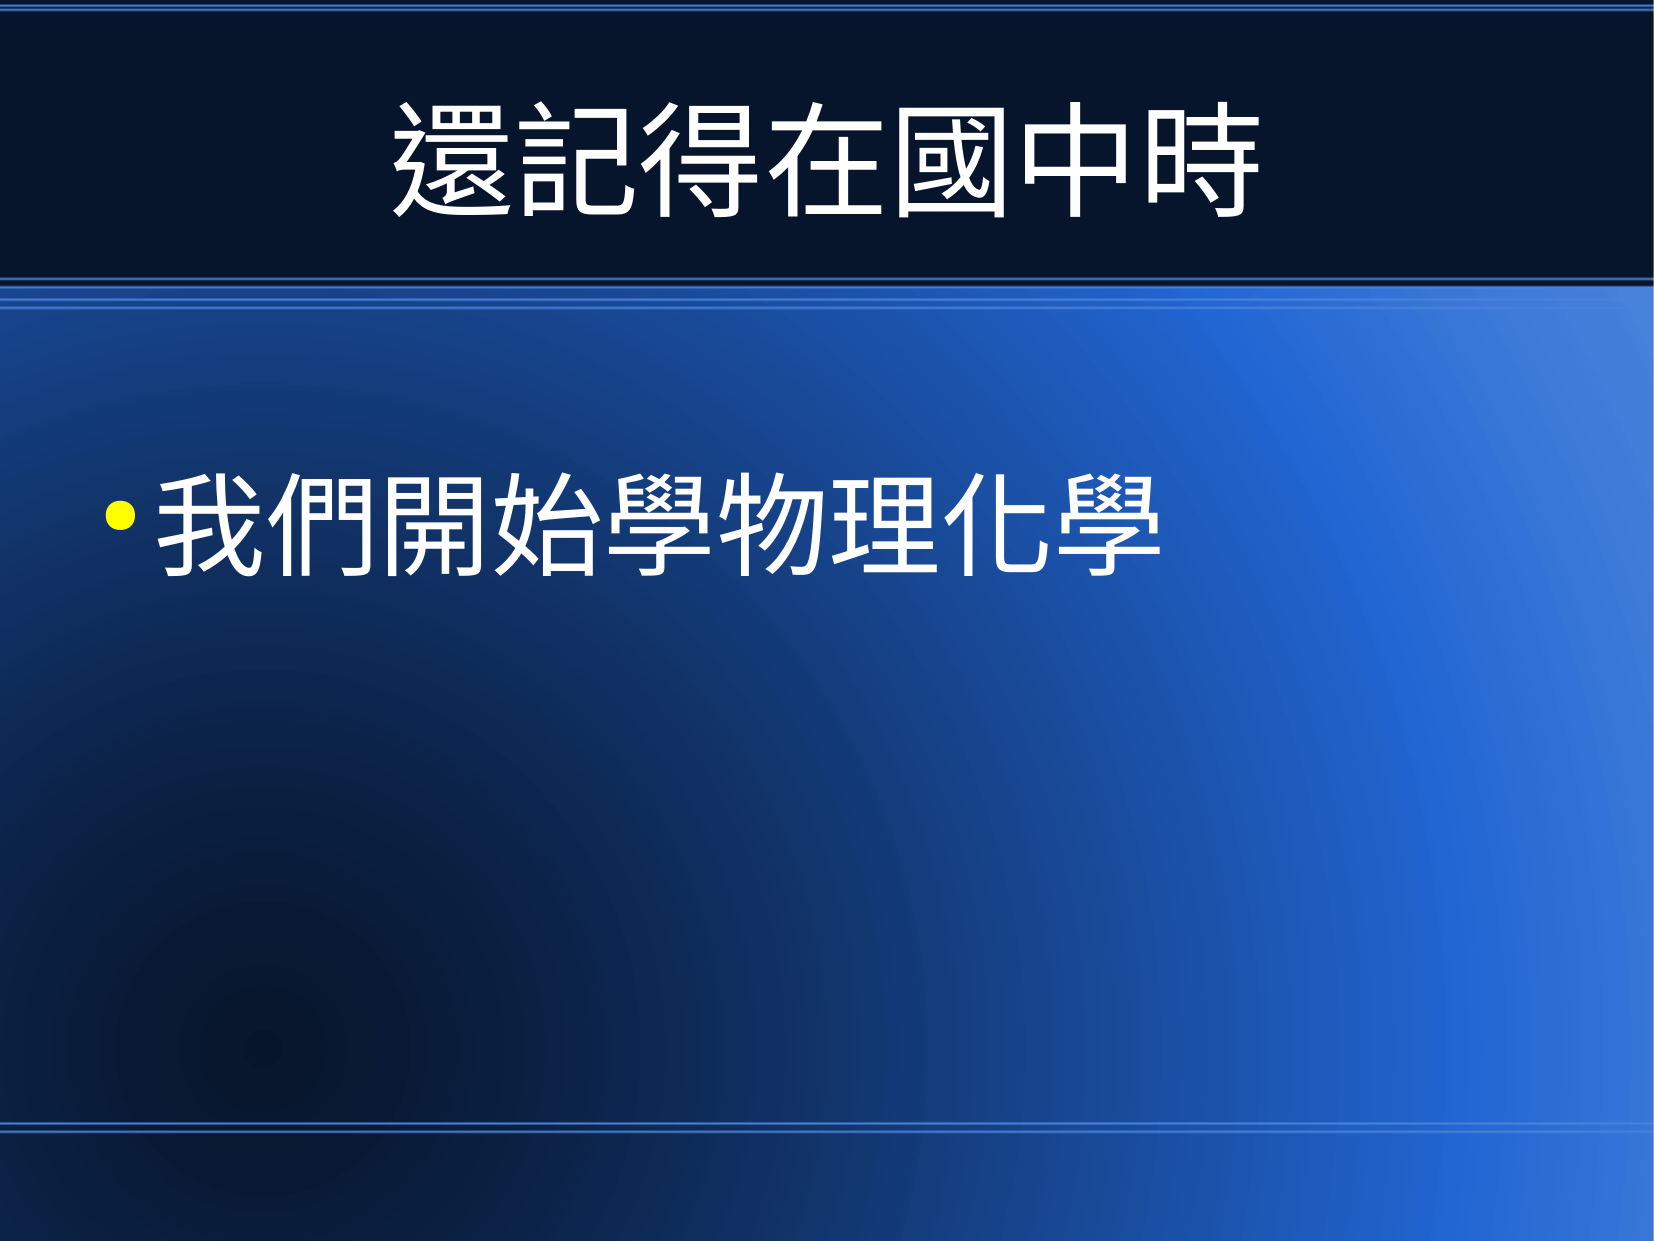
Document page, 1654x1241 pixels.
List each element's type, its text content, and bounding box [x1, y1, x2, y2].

picture [0, 0, 1654, 1241]
list 我們開始學物理化學 [82, 355, 1571, 1241]
title 還記得在國中時 [82, 49, 1571, 257]
